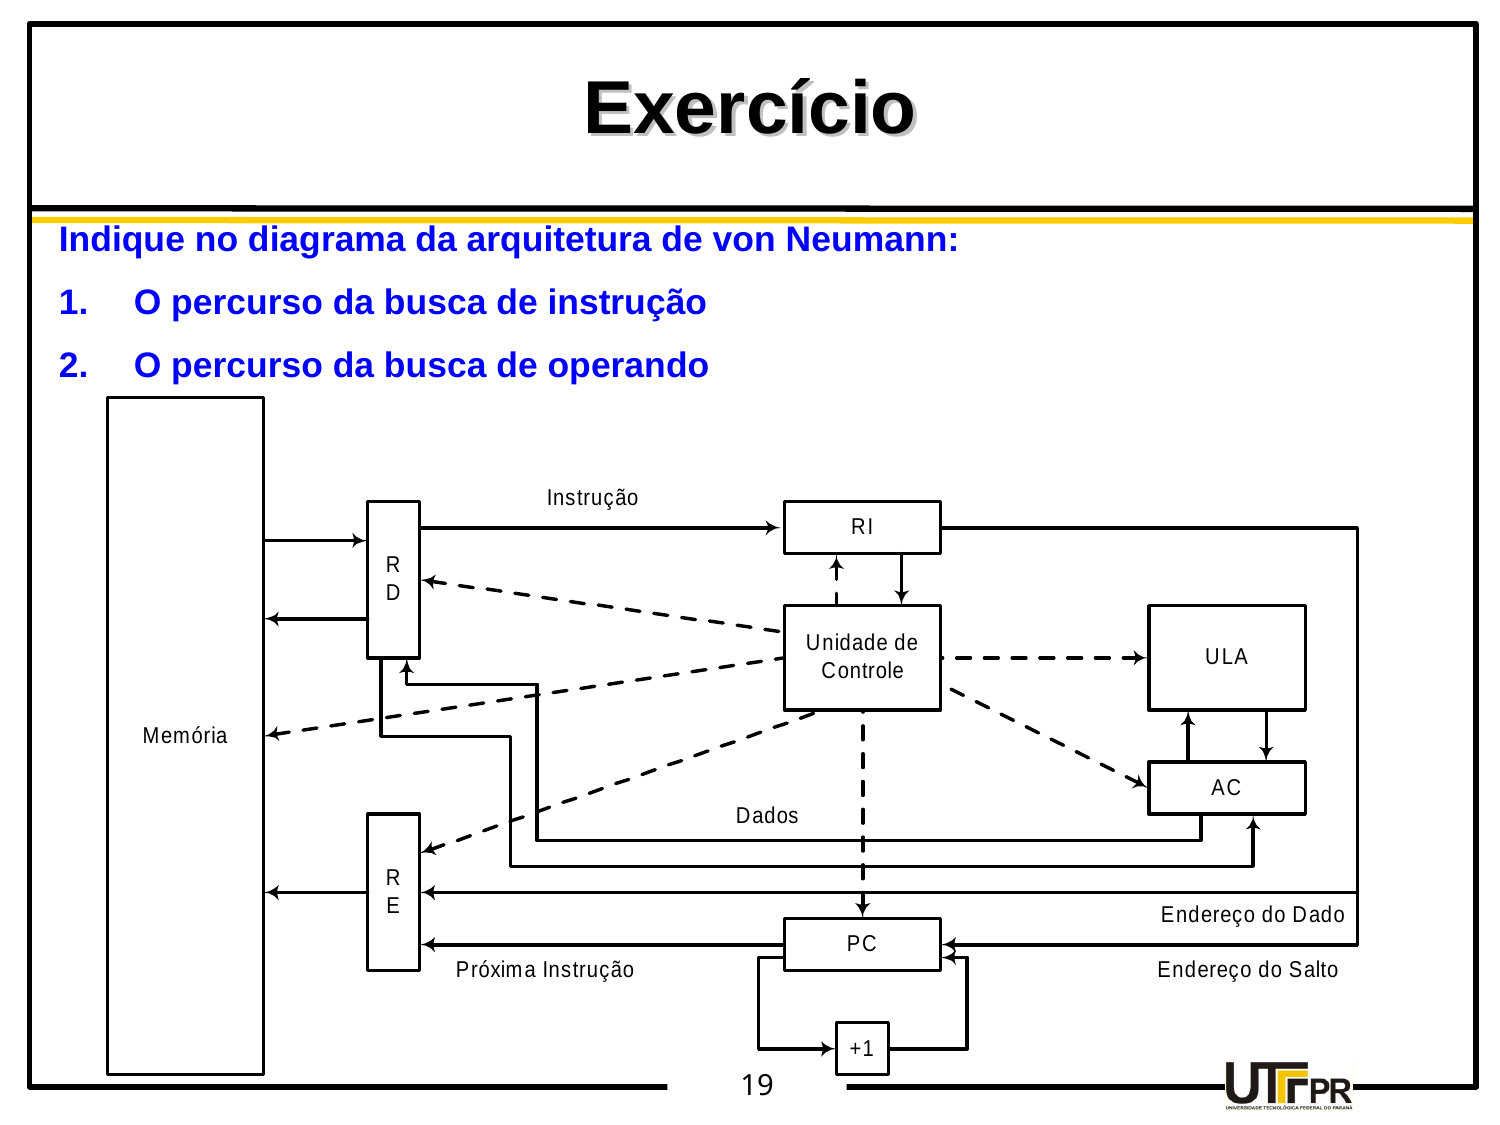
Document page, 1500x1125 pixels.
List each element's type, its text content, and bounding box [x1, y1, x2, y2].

text_box Indique no diagrama da arquitetura de von Neumann: O percurso da busca de instrução O percurso da busca de operando [44, 207, 999, 393]
picture [1225, 1083, 1353, 1110]
chart [100, 390, 1388, 1083]
title Exercício [41, 65, 1459, 158]
